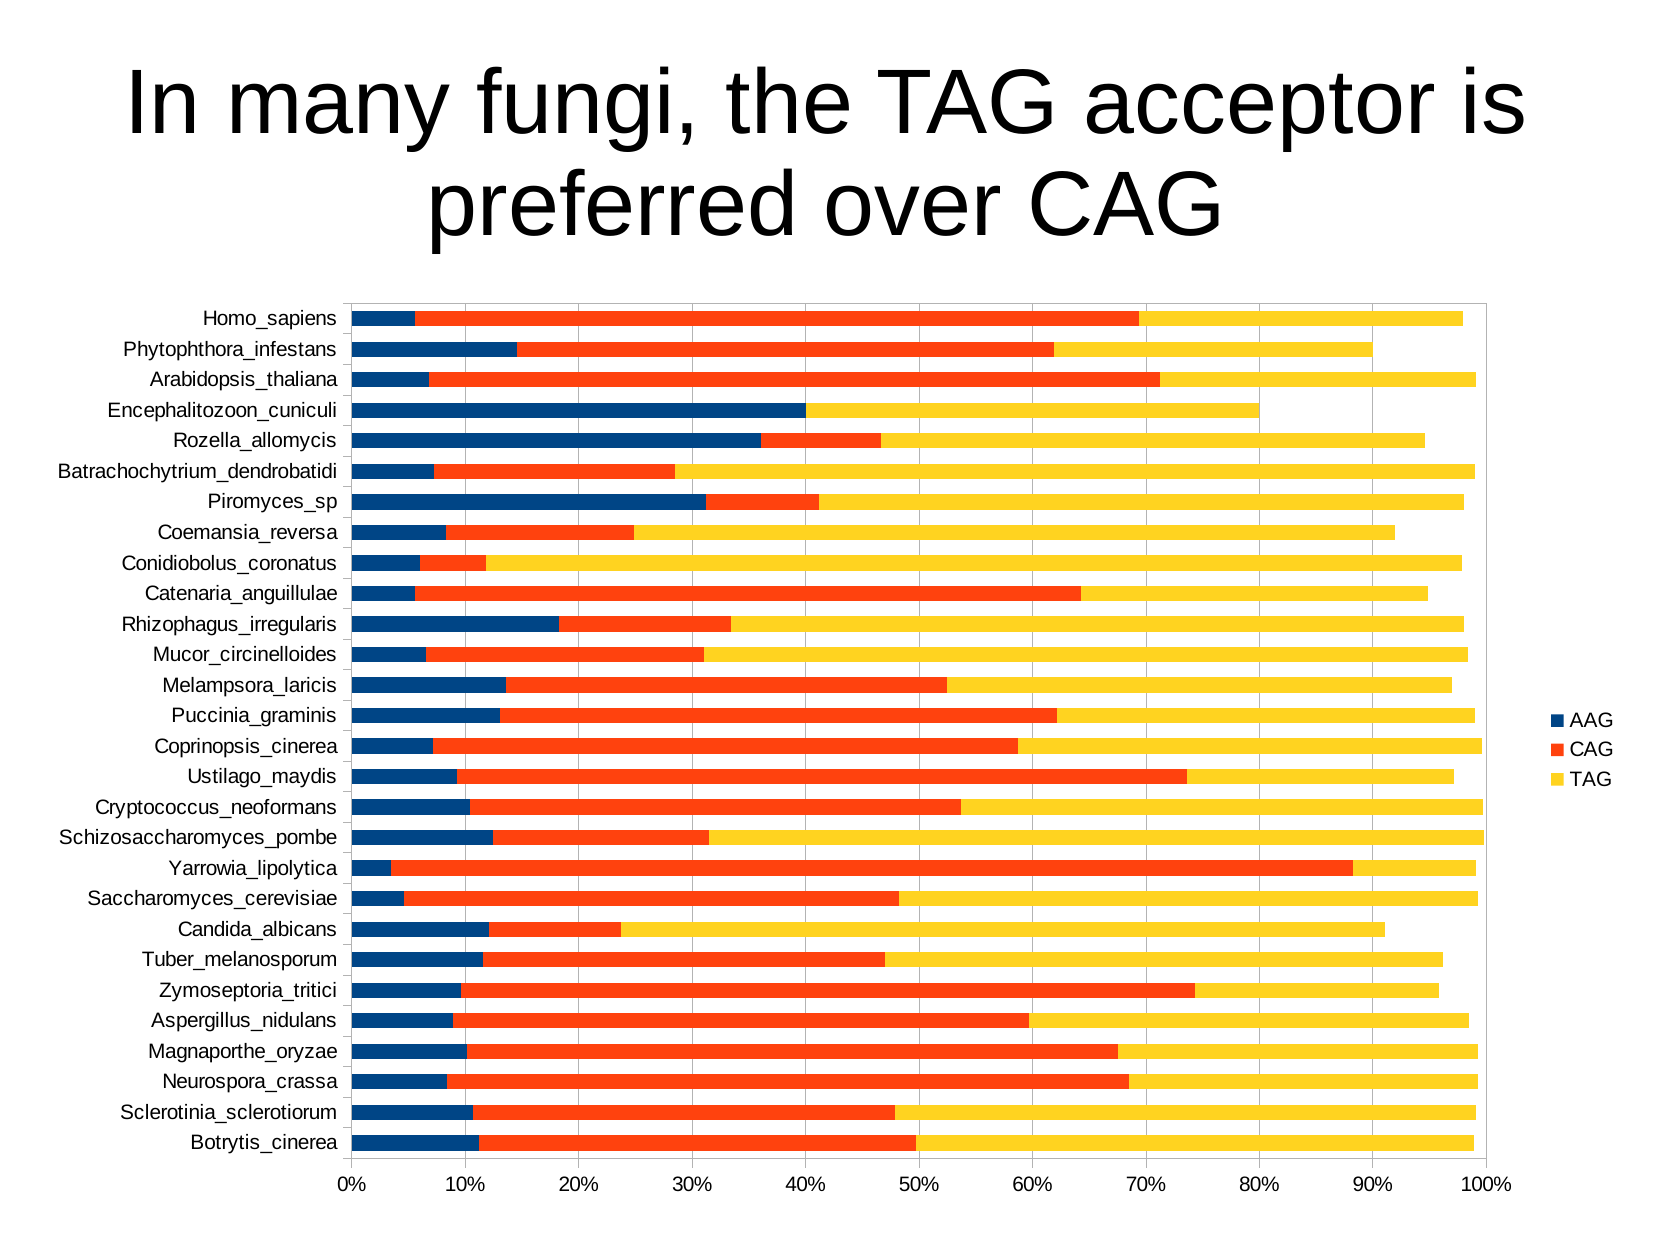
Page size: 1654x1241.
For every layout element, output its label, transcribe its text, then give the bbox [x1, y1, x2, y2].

chart [25, 285, 1633, 1216]
title In many fungi, the TAG acceptor is preferred over CAG [82, 49, 1571, 257]
